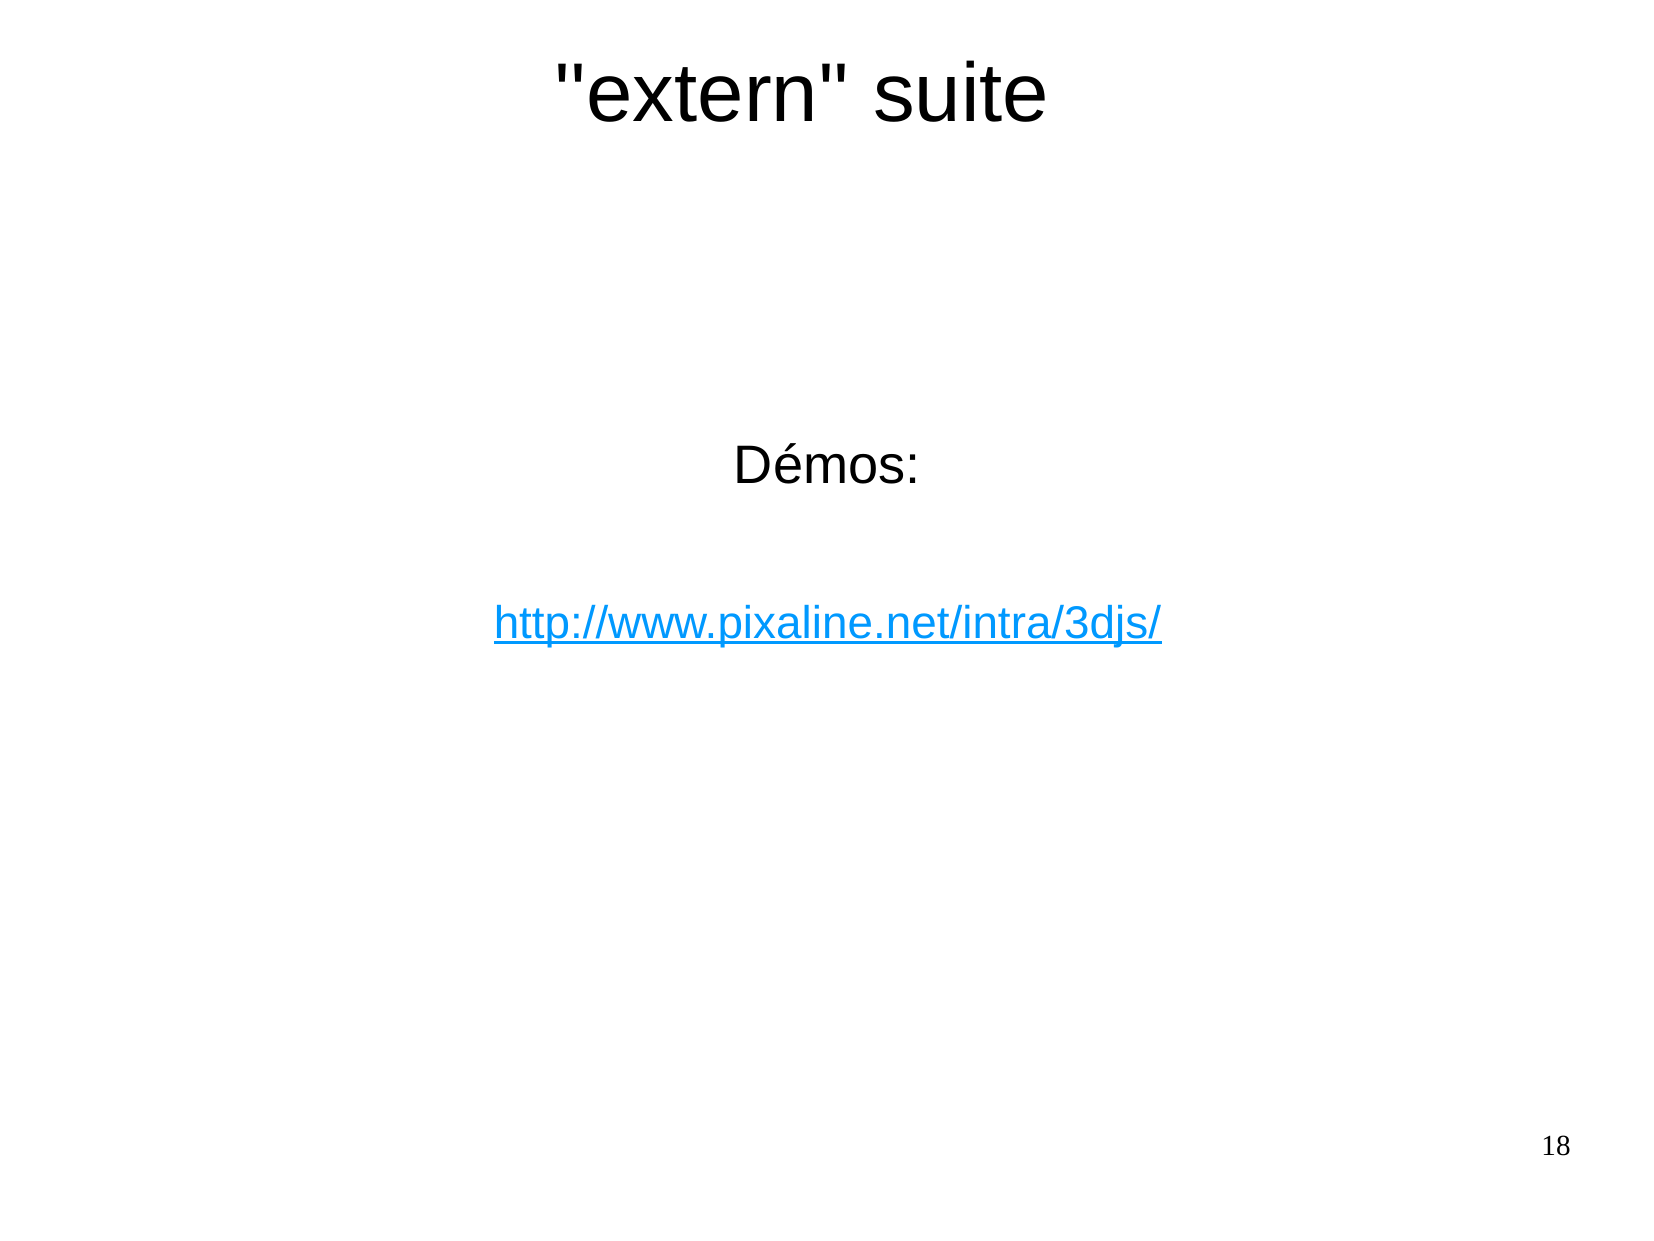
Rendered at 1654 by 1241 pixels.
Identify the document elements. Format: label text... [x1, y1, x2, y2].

text_box ''extern'' suite [540, 38, 1085, 147]
text_box Démos: http://www.pixaline.net/intra/3djs/ [112, 170, 1544, 1102]
